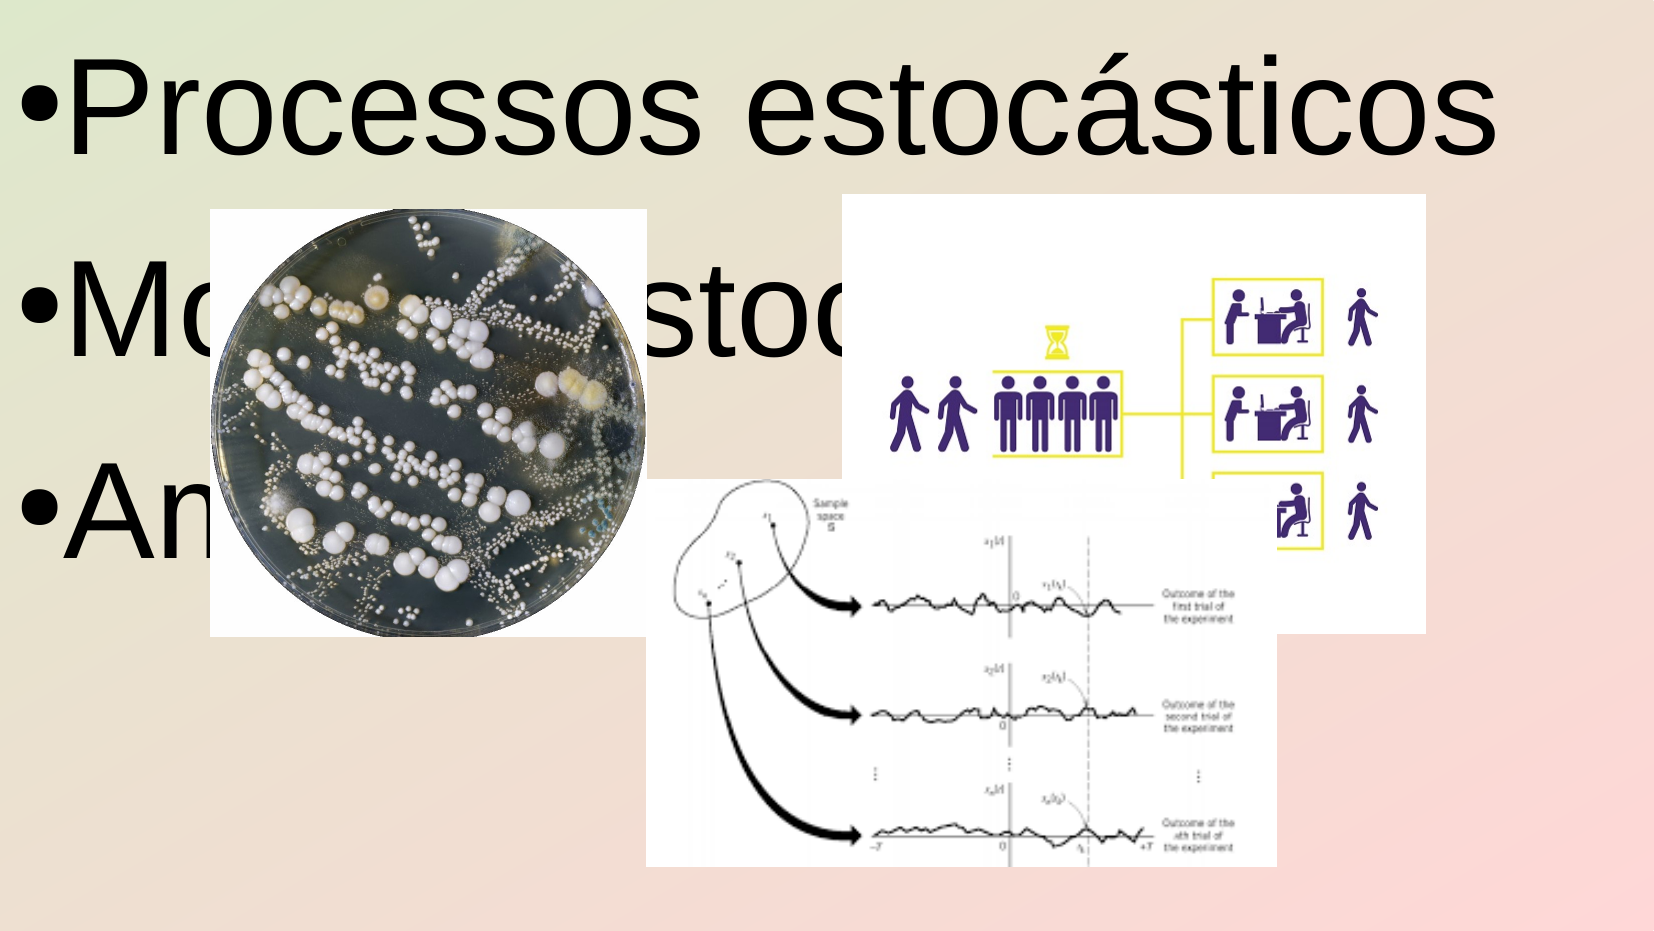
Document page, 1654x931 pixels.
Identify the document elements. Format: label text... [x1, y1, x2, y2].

picture [210, 194, 1426, 867]
subtitle Processos estocásticos Modelo estocástico Amostra [15, 30, 1504, 931]
